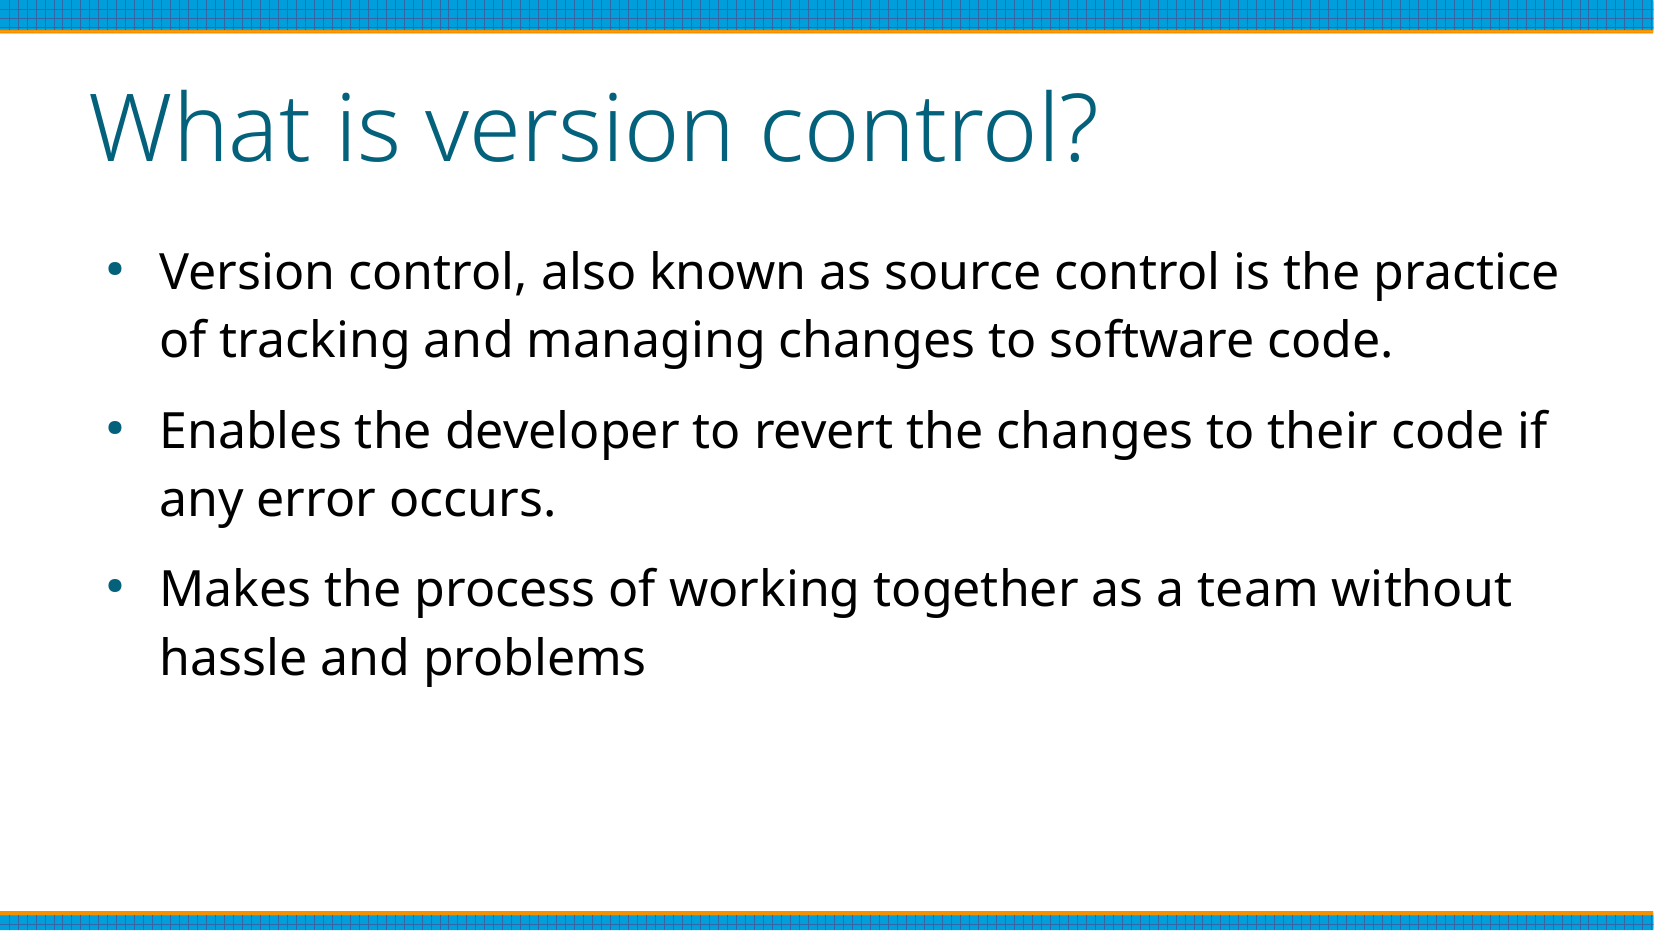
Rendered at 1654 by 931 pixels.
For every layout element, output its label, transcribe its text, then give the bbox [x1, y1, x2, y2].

title What is version control? [88, 44, 1565, 207]
list Version control, also known as source control is the practice of tracking and managing changes to software code. Enables the developer to revert the changes to their code if any error occurs. Makes the process of working together as a team without hassle and problems [88, 236, 1565, 901]
